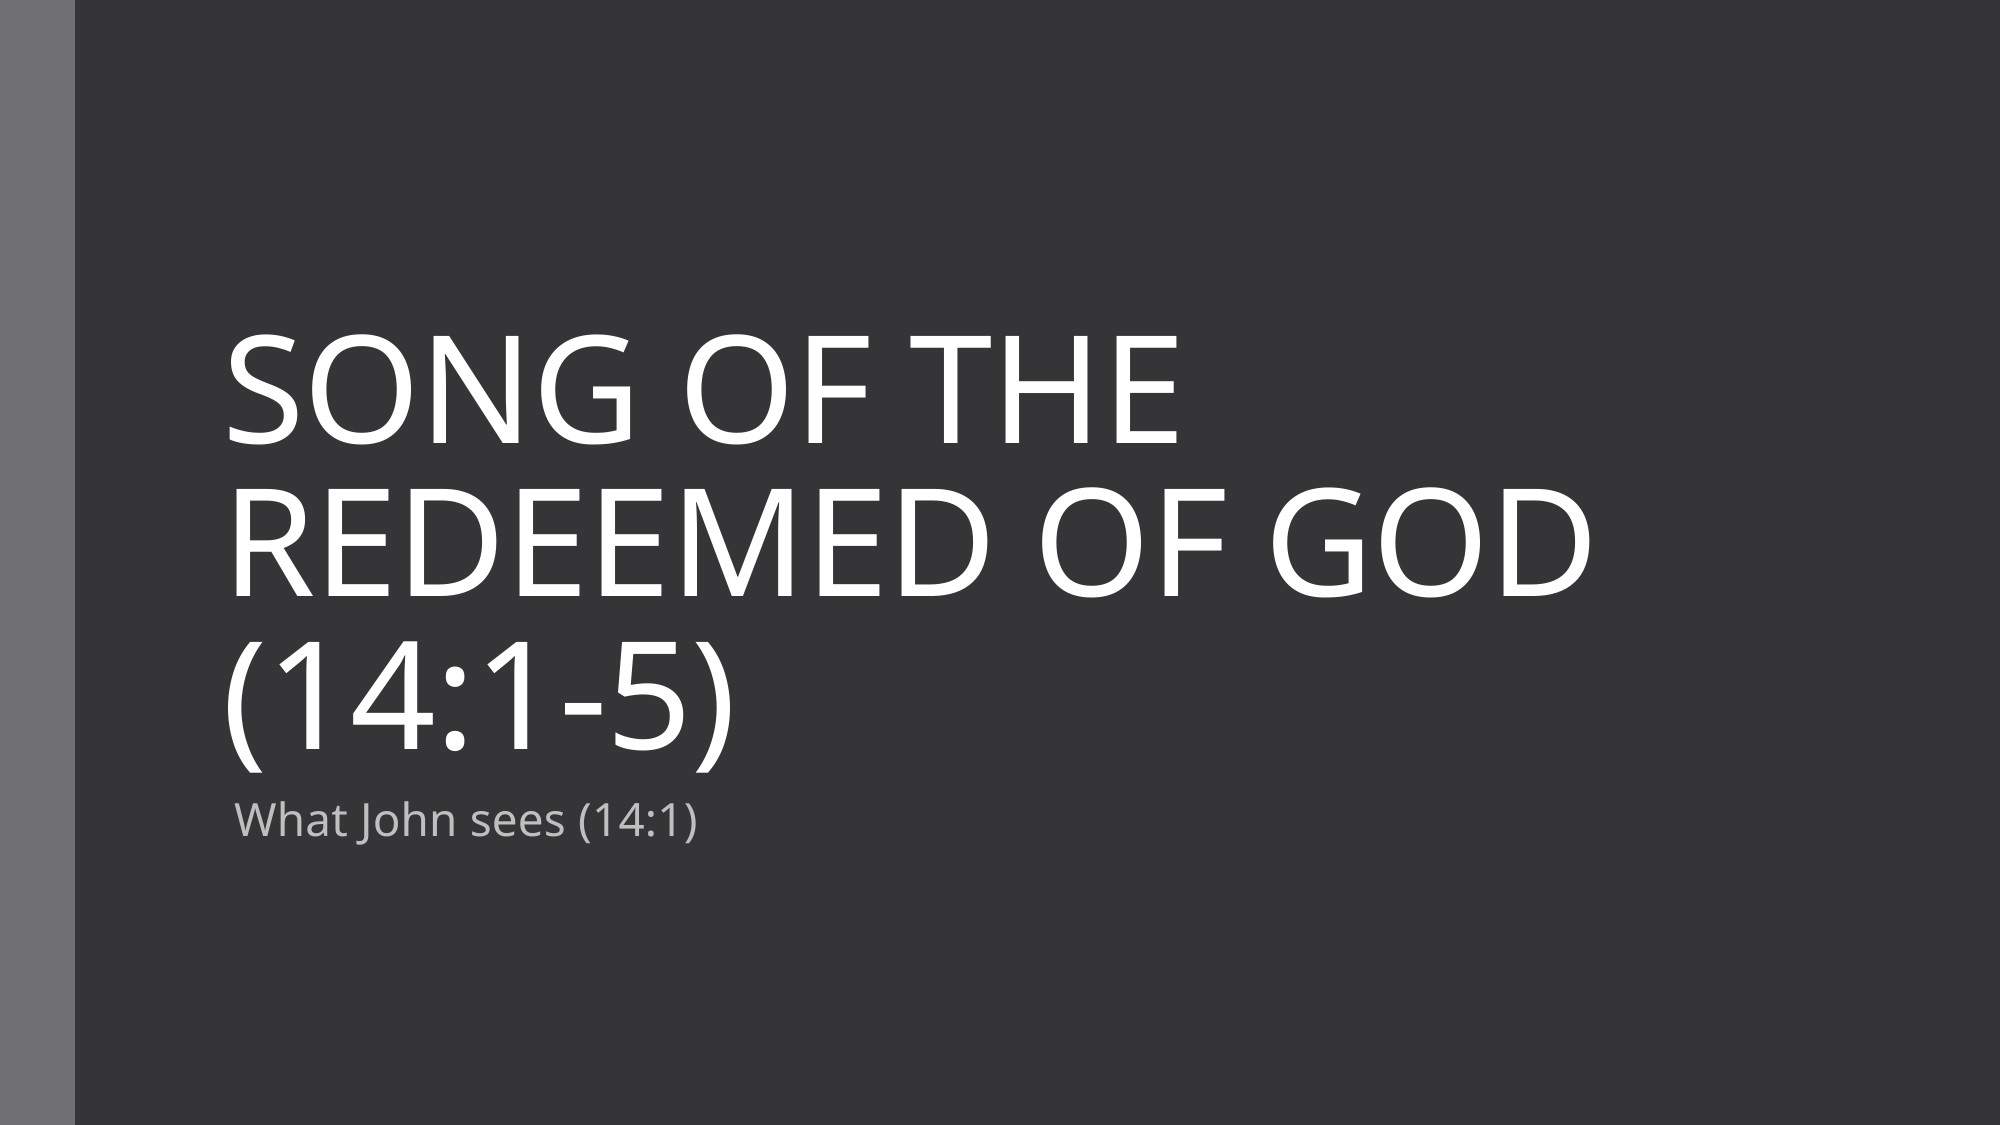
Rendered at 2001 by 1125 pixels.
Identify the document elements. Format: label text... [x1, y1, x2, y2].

title SONG OF THE REDEEMED OF GOD (14:1-5) [206, 124, 1752, 787]
subtitle What John sees (14:1) [206, 787, 1752, 1066]
